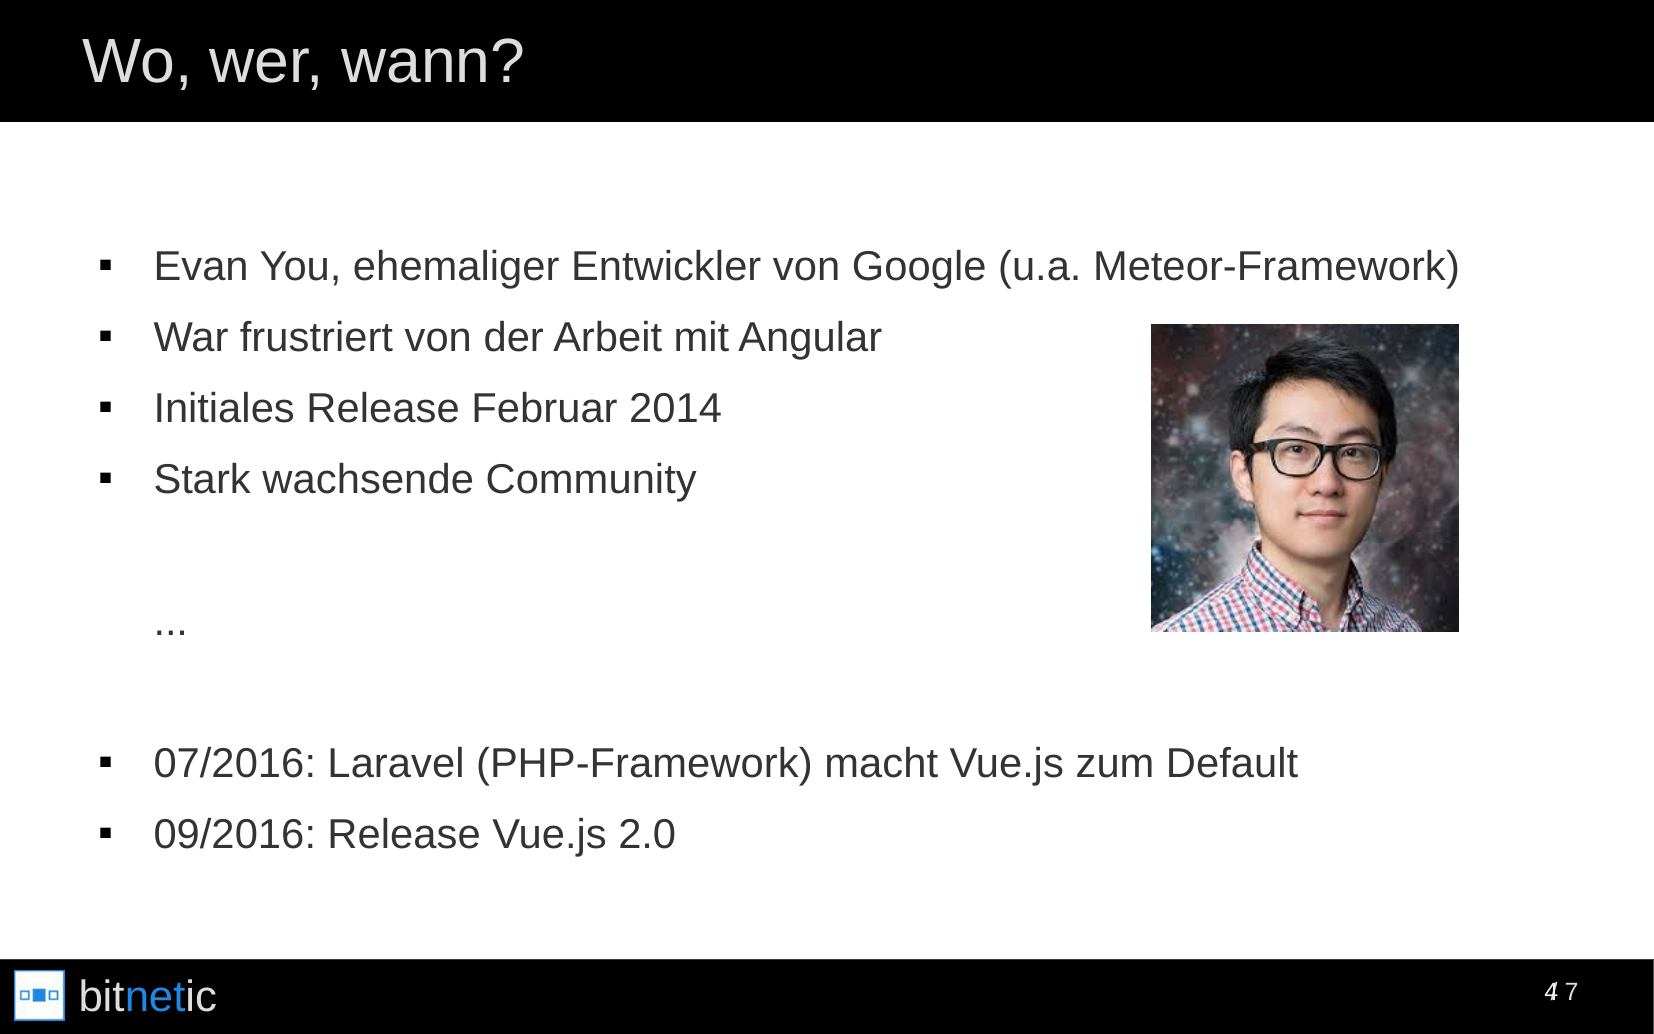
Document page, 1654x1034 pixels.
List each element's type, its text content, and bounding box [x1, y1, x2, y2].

list Evan You, ehemaliger Entwickler von Google (u.a. Meteor-Framework) War frustriert von der Arbeit mit Angular Initiales Release Februar 2014 Stark wachsende Community ... 07/2016: Laravel (PHP-Framework) macht Vue.js zum Default 09/2016: Release Vue.js 2.0 [82, 242, 1571, 931]
title Wo, wer, wann? [82, 0, 1571, 122]
picture [1151, 324, 1459, 632]
picture [14, 970, 65, 1021]
